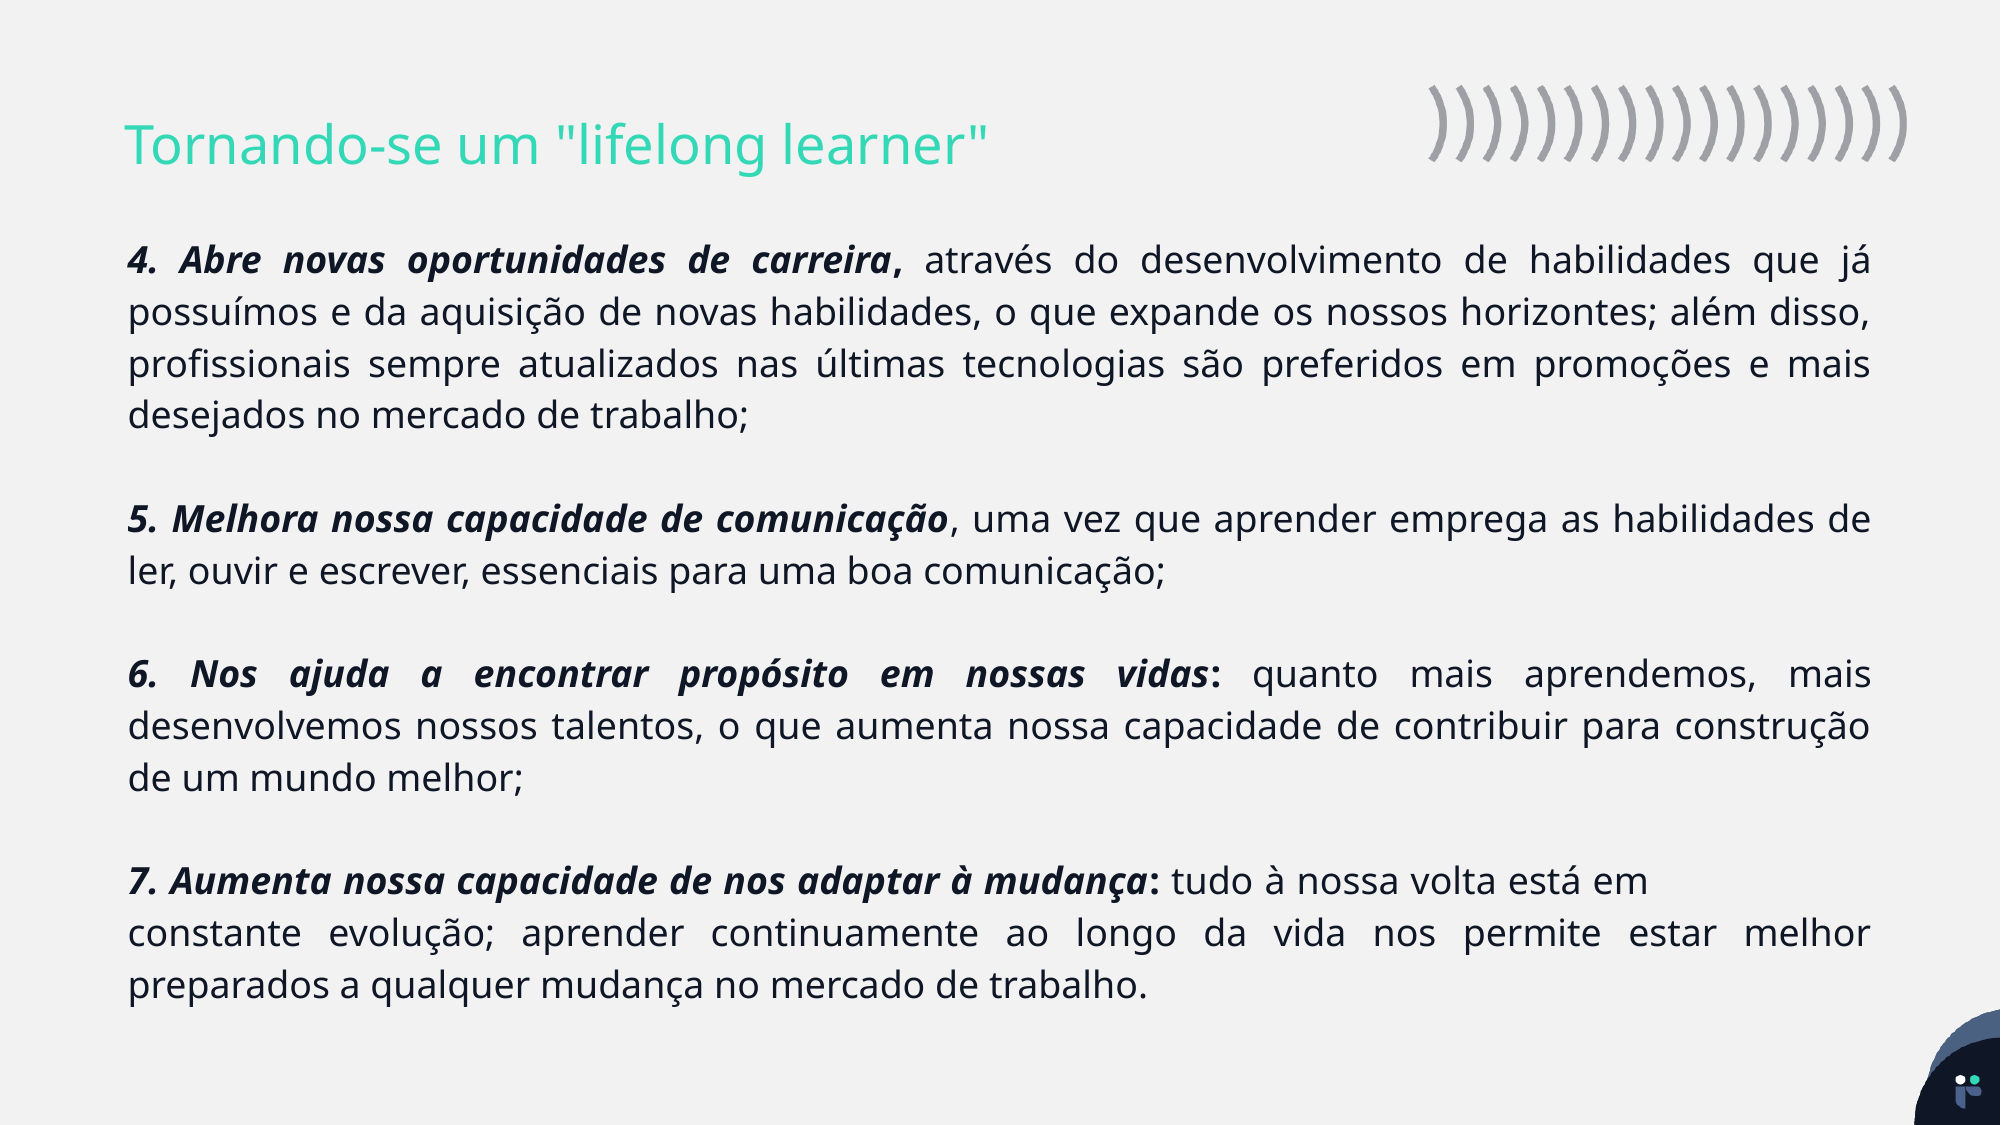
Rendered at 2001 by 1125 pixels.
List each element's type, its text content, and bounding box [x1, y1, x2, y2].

picture [1428, 84, 1907, 162]
picture [1906, 1008, 2000, 1125]
text_box Tornando-se um "lifelong learner" [109, 102, 1027, 183]
text_box 4. Abre novas oportunidades de carreira, através do desenvolvimento de habilidades que já possuímos e da aquisição de novas habilidades, o que expande os nossos horizontes; além disso, profissionais sempre atualizados nas últimas tecnologias são preferidos em promoções e mais desejados no mercado de trabalho; 5. Melhora nossa capacidade de comunicação, uma vez que aprender emprega as habilidades de ler, ouvir e escrever, essenciais para uma boa comunicação; 6. Nos ajuda a encontrar propósito em nossas vidas: quanto mais aprendemos, mais desenvolvemos nossos talentos, o que aumenta nossa capacidade de contribuir para construção de um mundo melhor; 7. Aumenta nossa capacidade de nos adaptar à mudança: tudo à nossa volta está em constante evolução; aprender continuamente ao longo da vida nos permite estar melhor preparados a qualquer mudança no mercado de trabalho. [112, 222, 1888, 1110]
